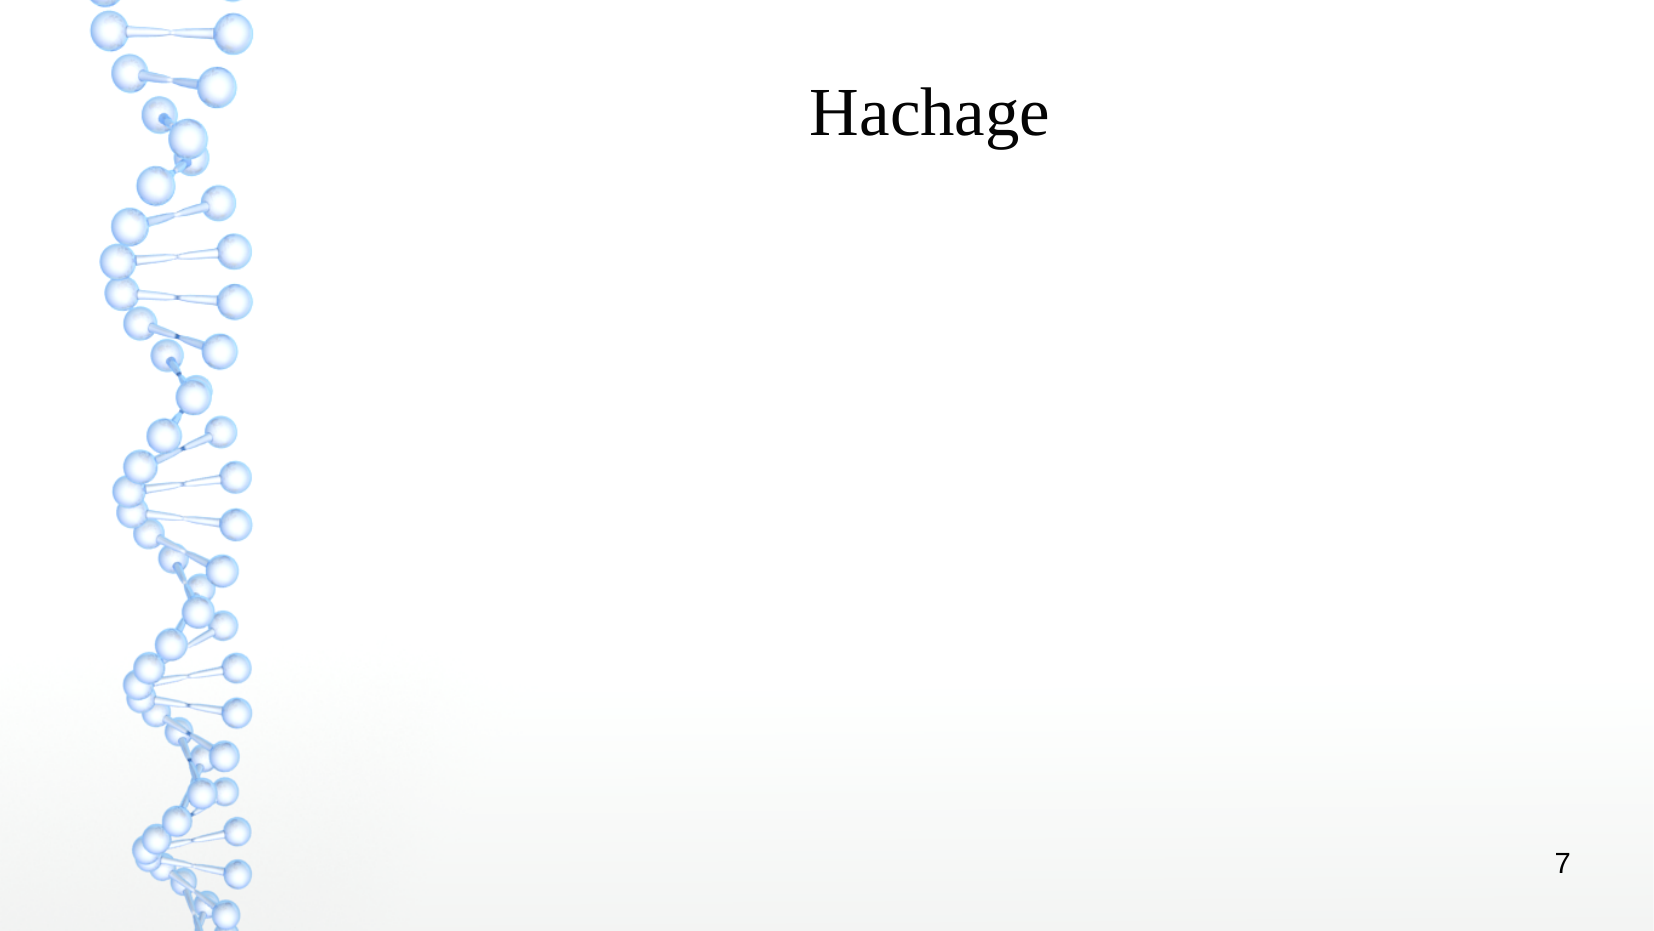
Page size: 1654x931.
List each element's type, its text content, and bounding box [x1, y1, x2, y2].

picture [0, 0, 1654, 931]
title Hachage [265, 35, 1595, 189]
